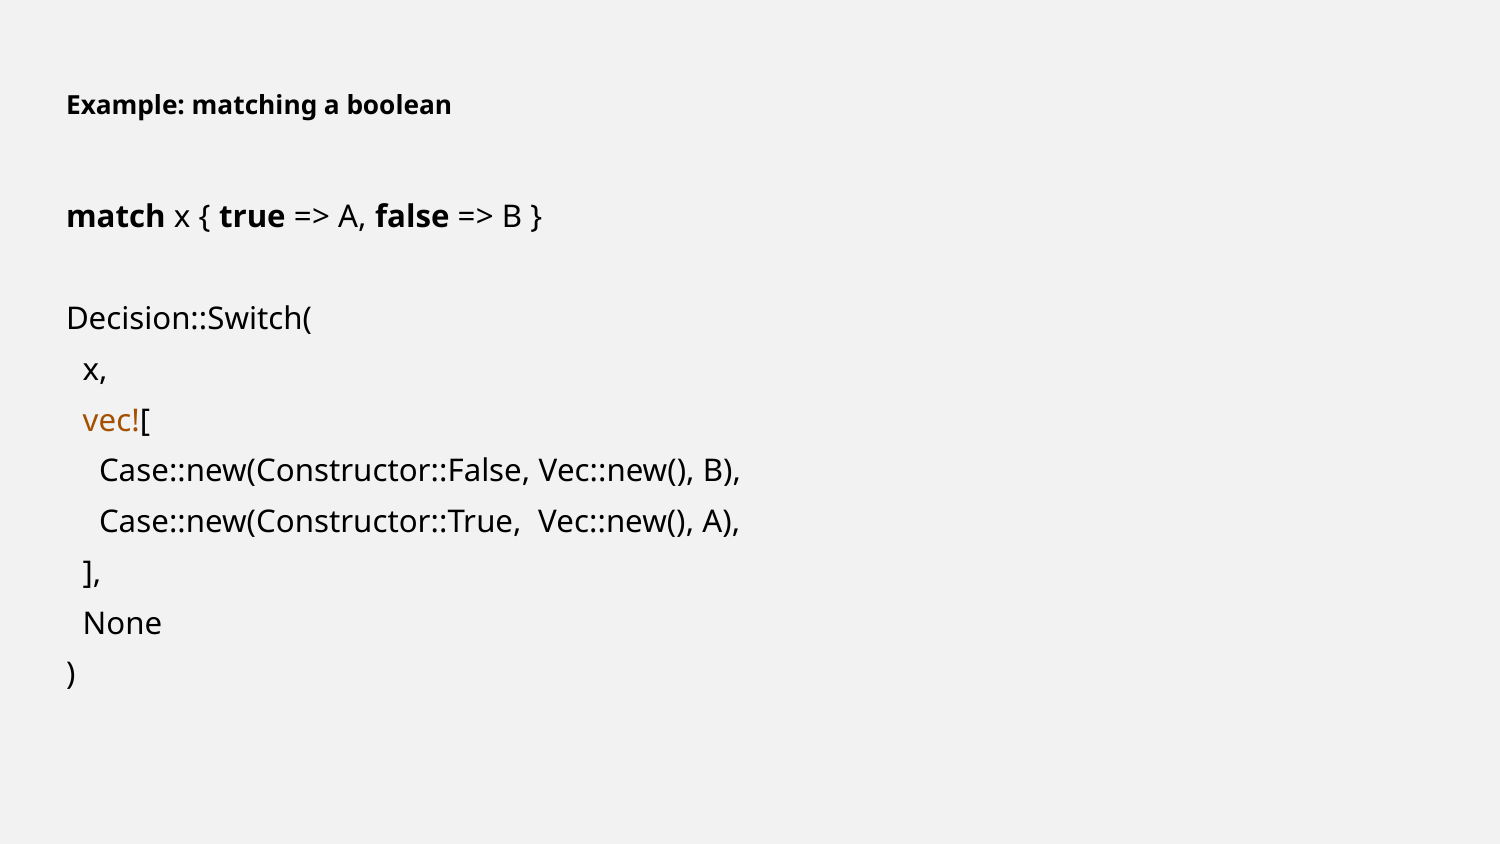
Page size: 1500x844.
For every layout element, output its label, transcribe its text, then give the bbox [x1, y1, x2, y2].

list match x { true => A, false => B } Decision::Switch( x, vec![ Case::new(Constructor::False, Vec::new(), B), Case::new(Constructor::True, Vec::new(), A), ], None ) [51, 189, 1449, 750]
title Example: matching a boolean [51, 72, 1449, 167]
